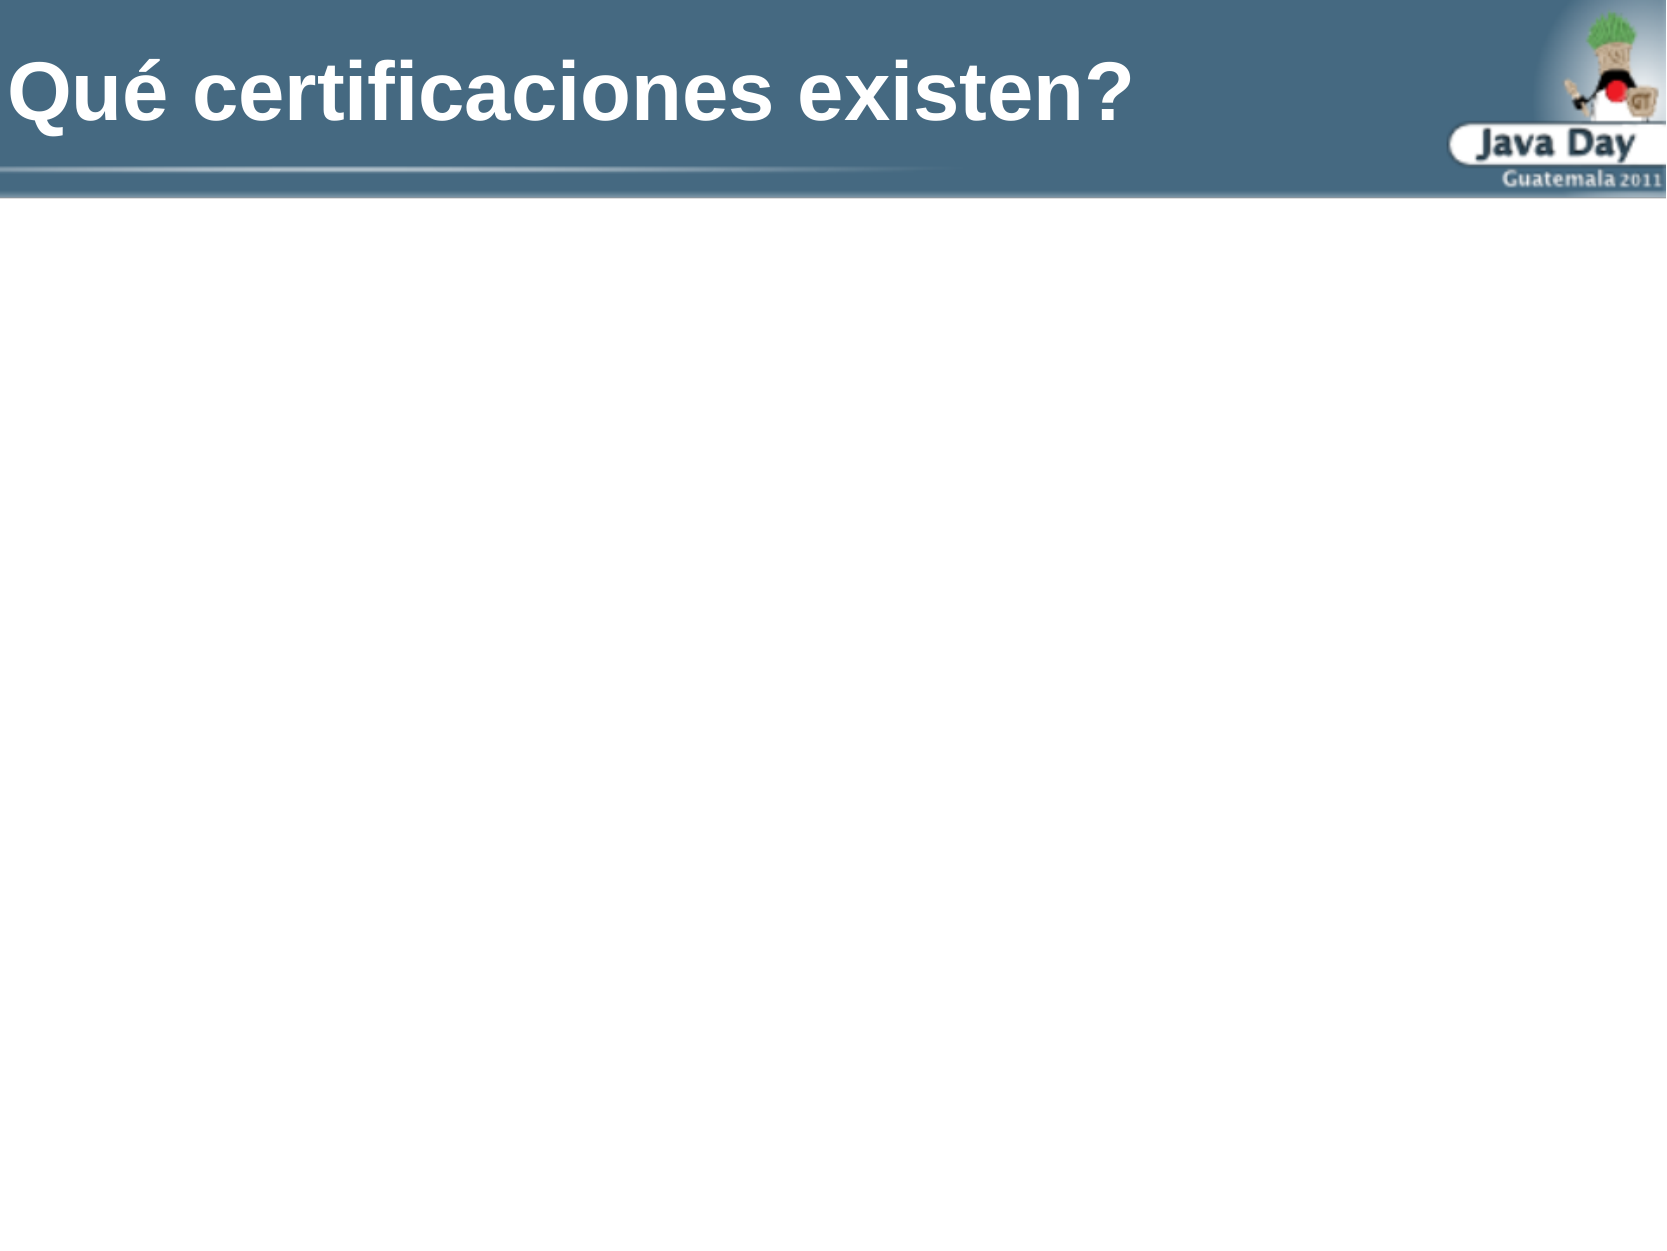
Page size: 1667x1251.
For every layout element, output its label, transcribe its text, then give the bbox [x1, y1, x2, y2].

picture [0, 0, 1666, 200]
text_box Qué certificaciones existen? [7, 44, 1502, 140]
